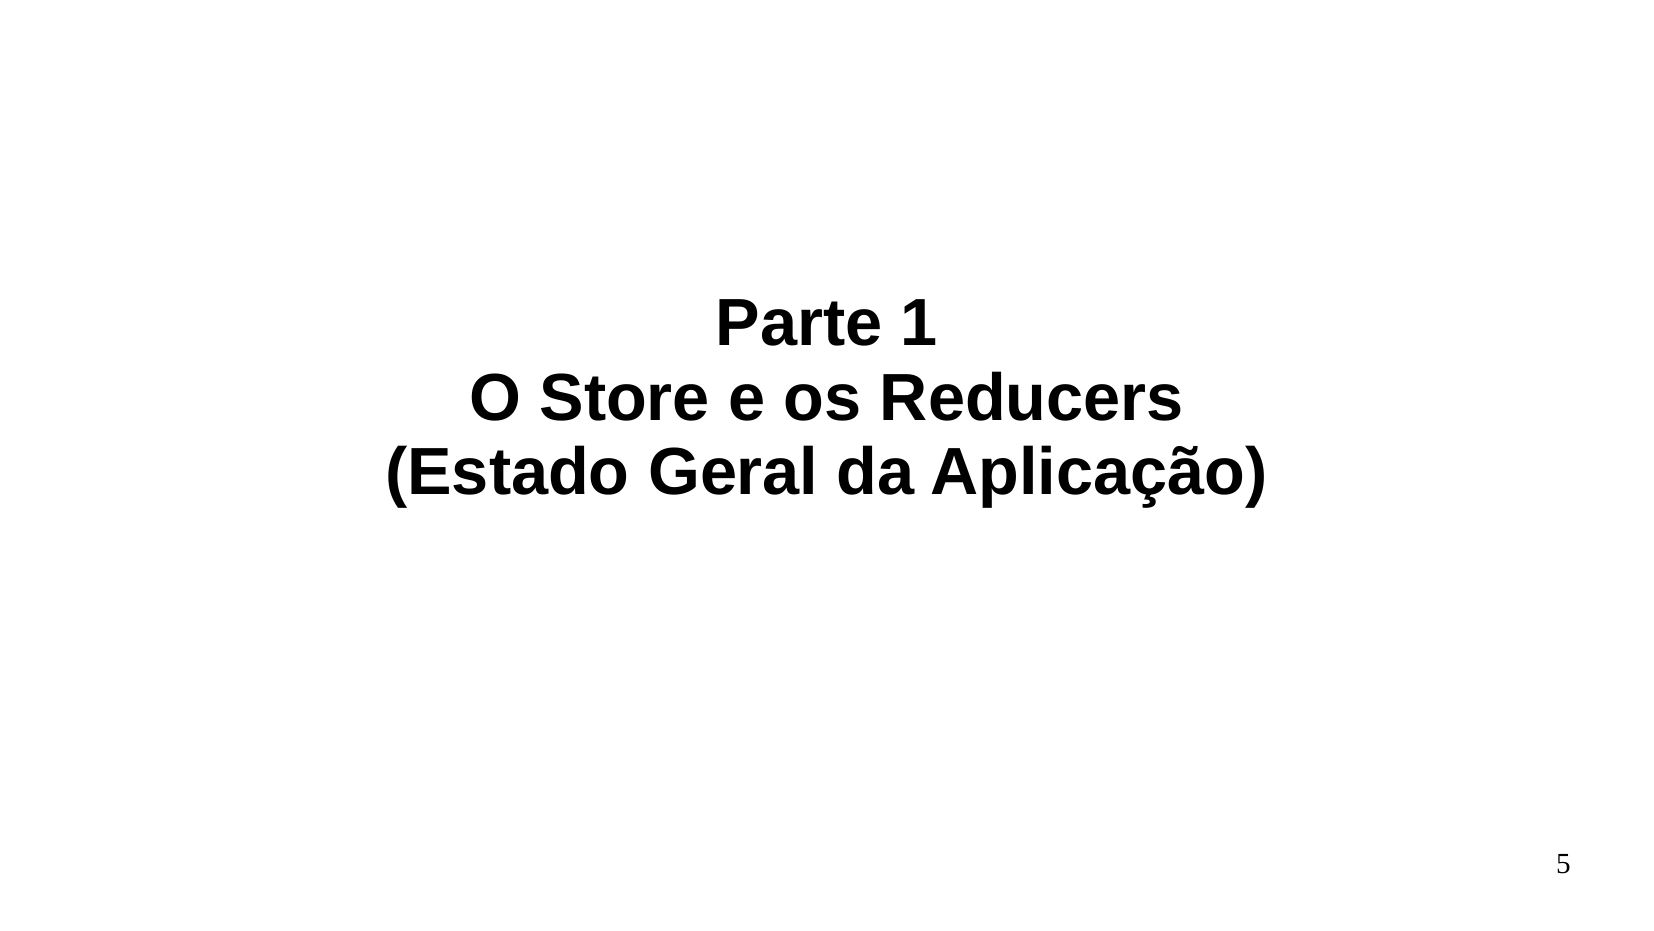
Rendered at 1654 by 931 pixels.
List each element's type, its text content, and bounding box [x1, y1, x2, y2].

subtitle Parte 1 O Store e os Reducers (Estado Geral da Aplicação) [82, 37, 1571, 757]
